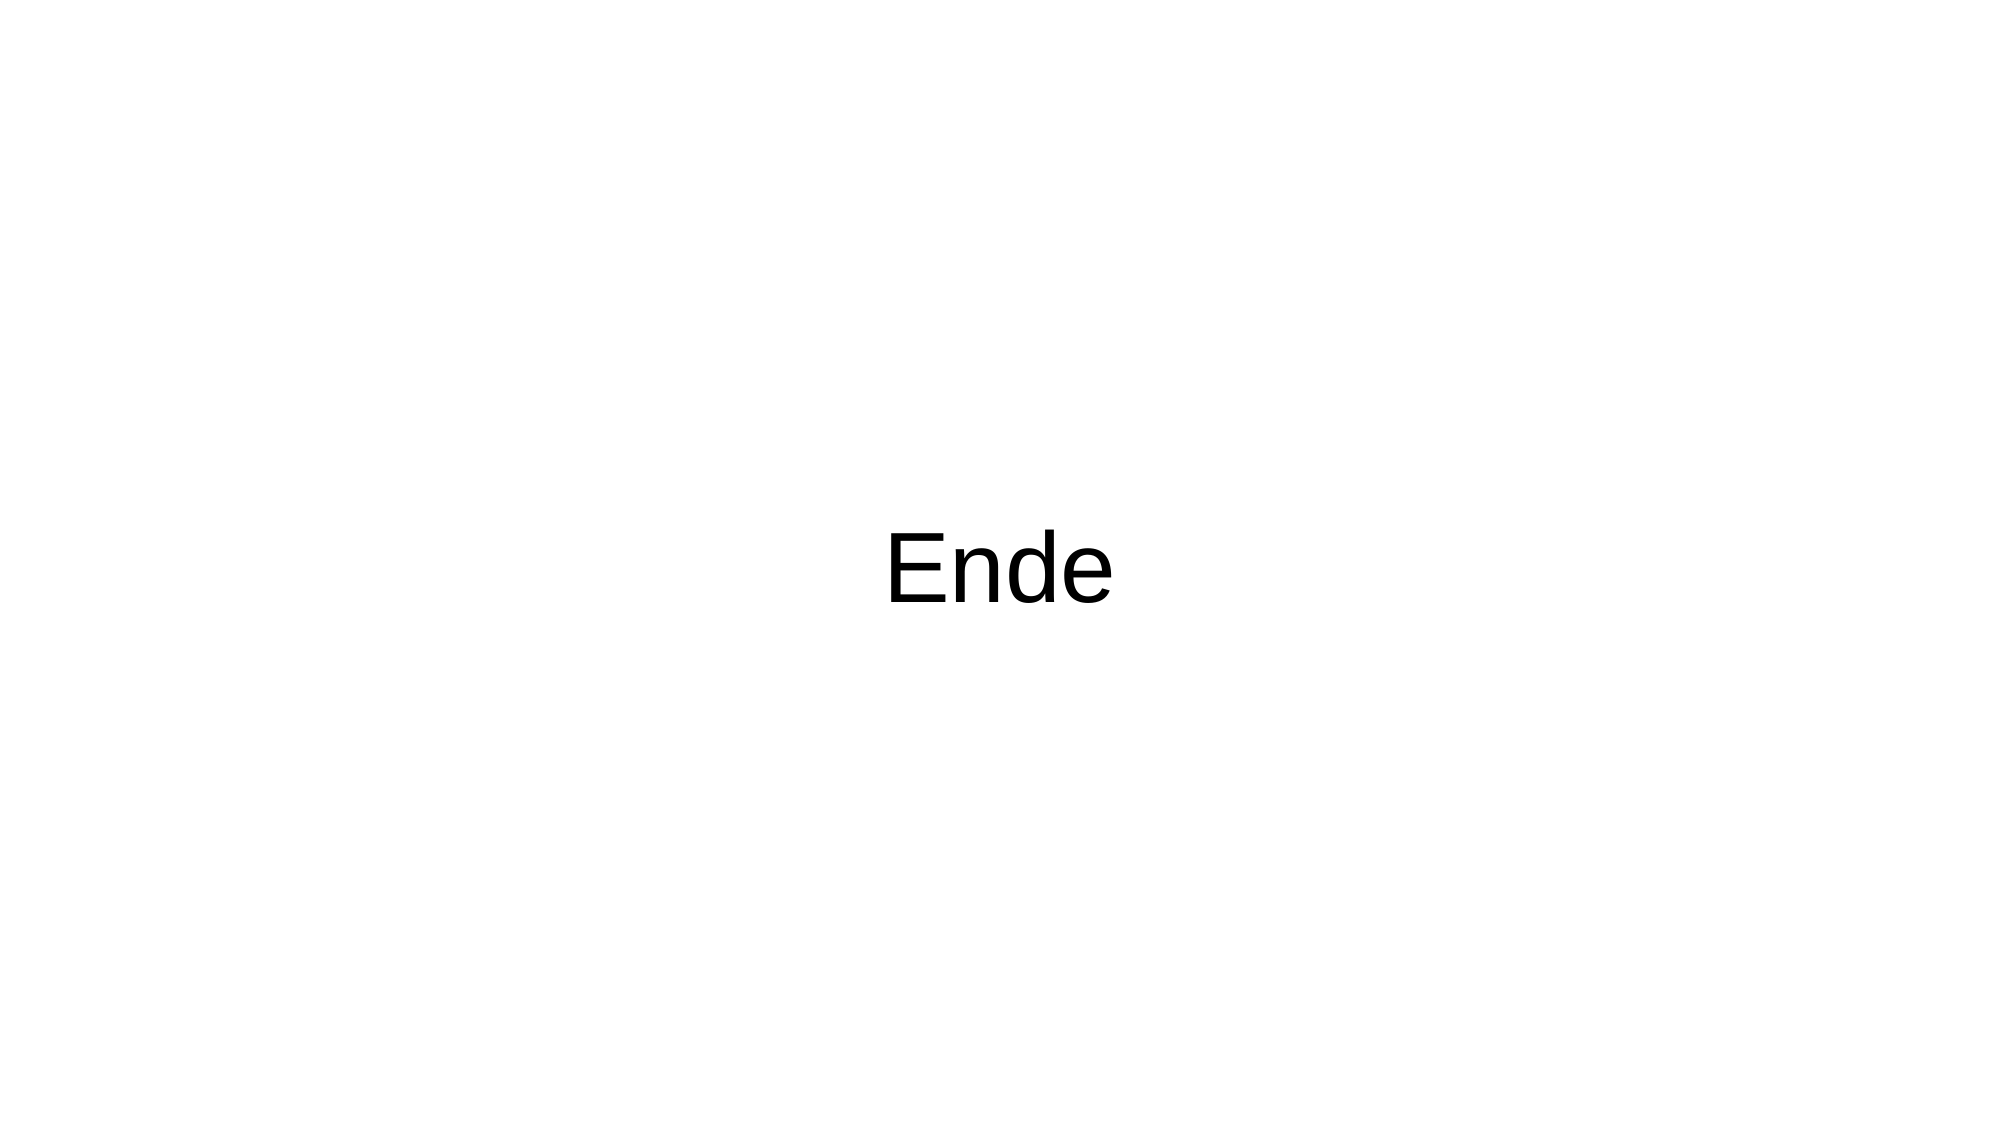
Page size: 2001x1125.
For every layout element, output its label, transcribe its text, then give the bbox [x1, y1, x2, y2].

title Ende [68, 470, 1932, 655]
